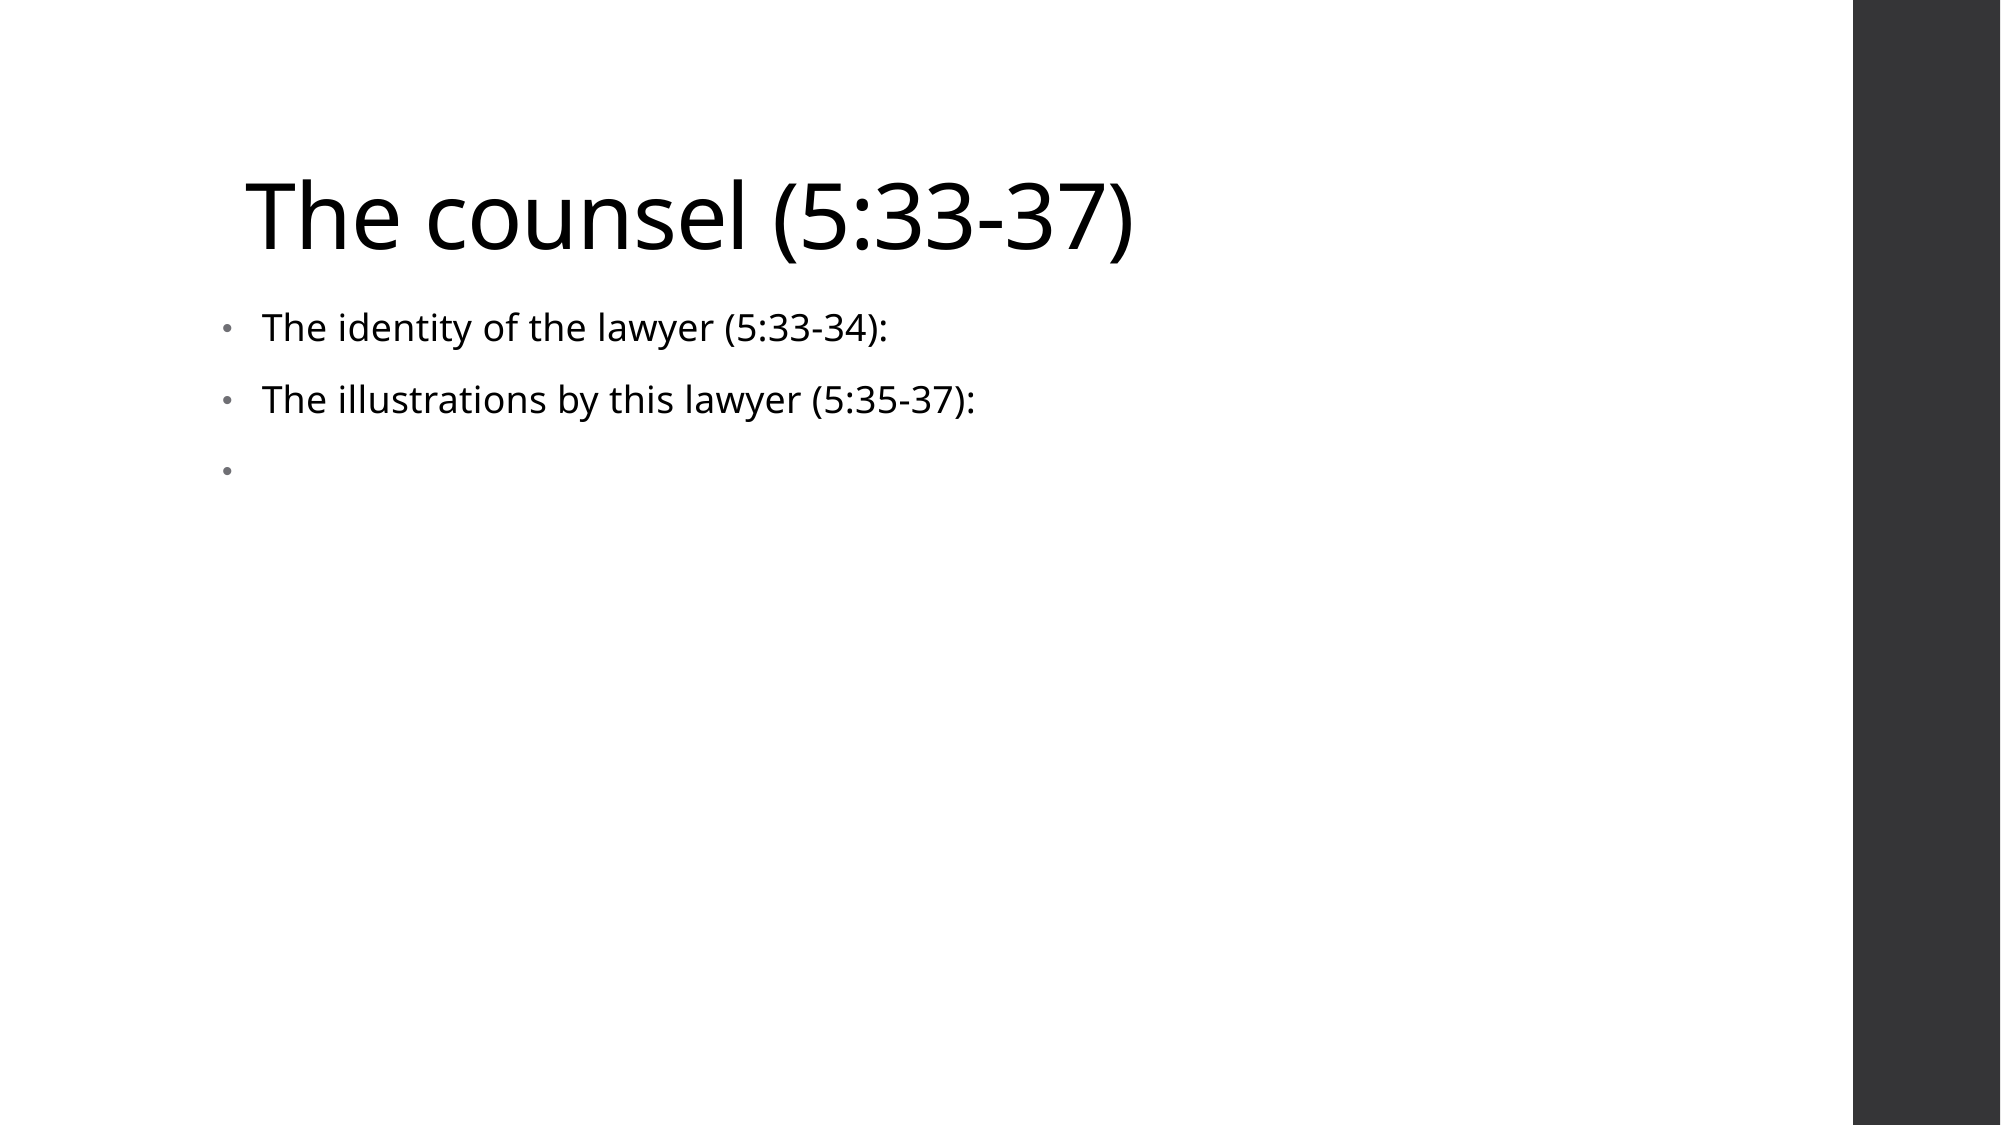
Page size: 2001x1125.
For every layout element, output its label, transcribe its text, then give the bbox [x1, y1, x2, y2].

title The counsel (5:33-37) [206, 60, 1797, 278]
list The identity of the lawyer (5:33-34): The illustrations by this lawyer (5:35-37): [206, 299, 1617, 1014]
